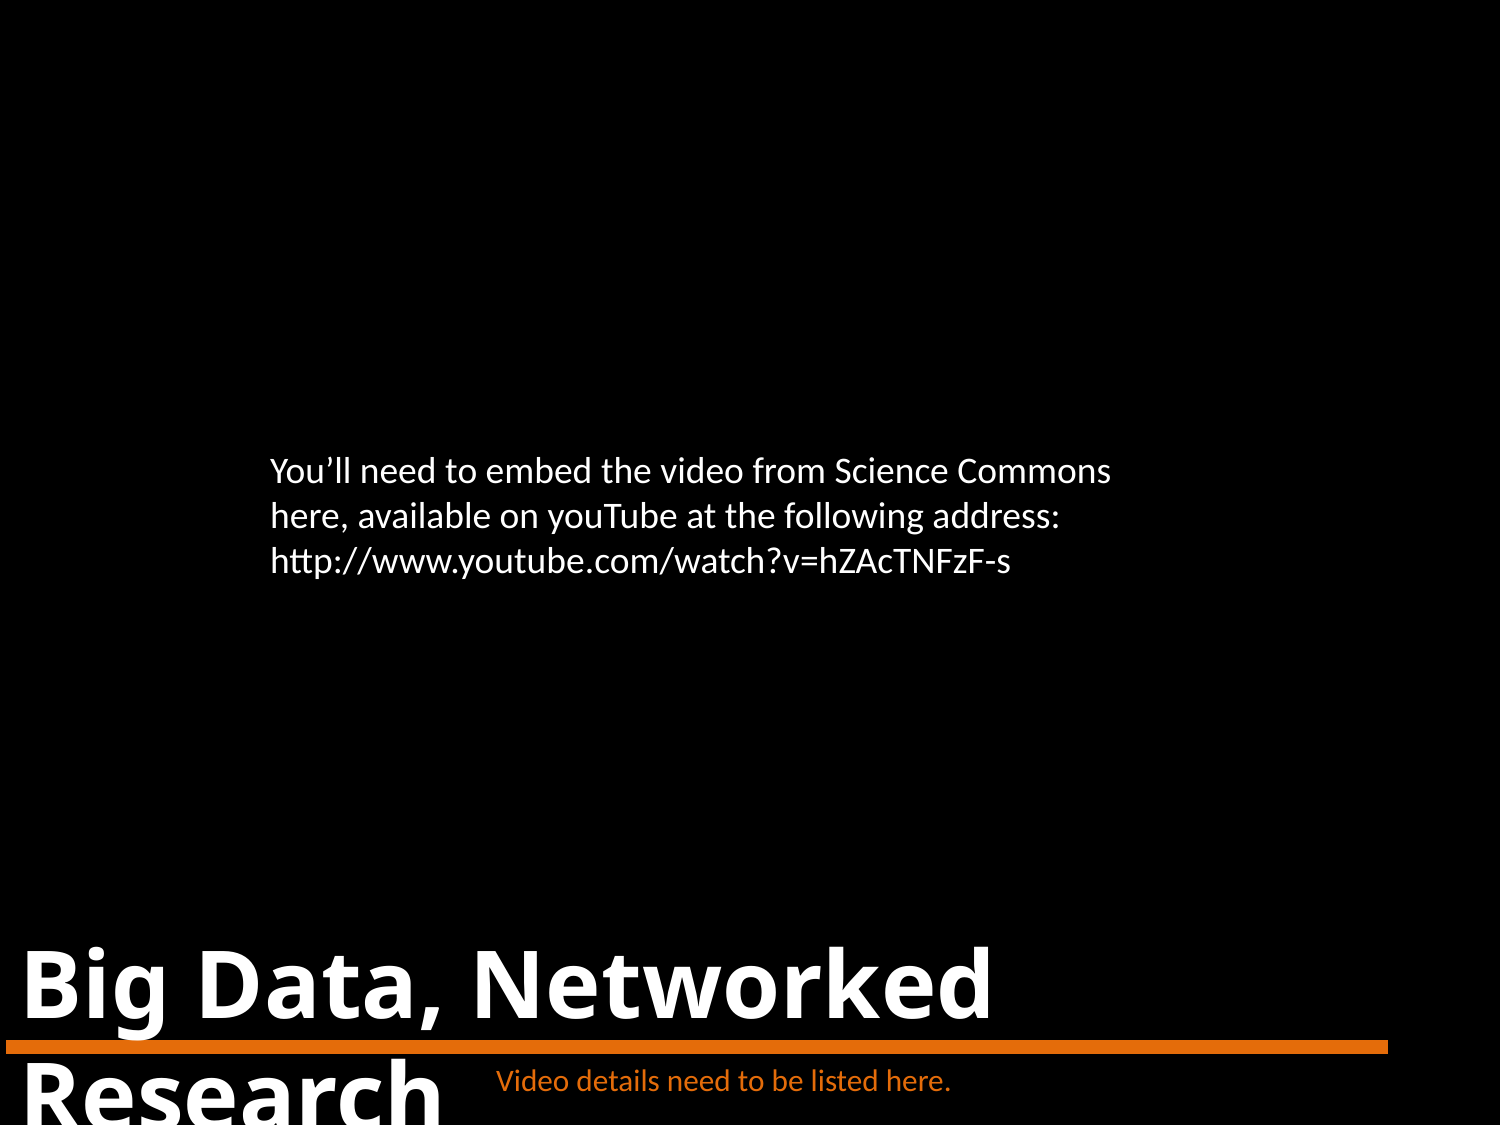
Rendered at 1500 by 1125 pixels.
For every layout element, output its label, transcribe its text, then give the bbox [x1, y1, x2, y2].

text_box You’ll need to embed the video from Science Commons here, available on youTube at the following address: http://www.youtube.com/watch?v=hZAcTNFzF-s [255, 439, 1138, 589]
text_box Big Data, Networked Research [4, 916, 1436, 1046]
text_box Video details need to be listed here. [2, 1053, 1447, 1105]
